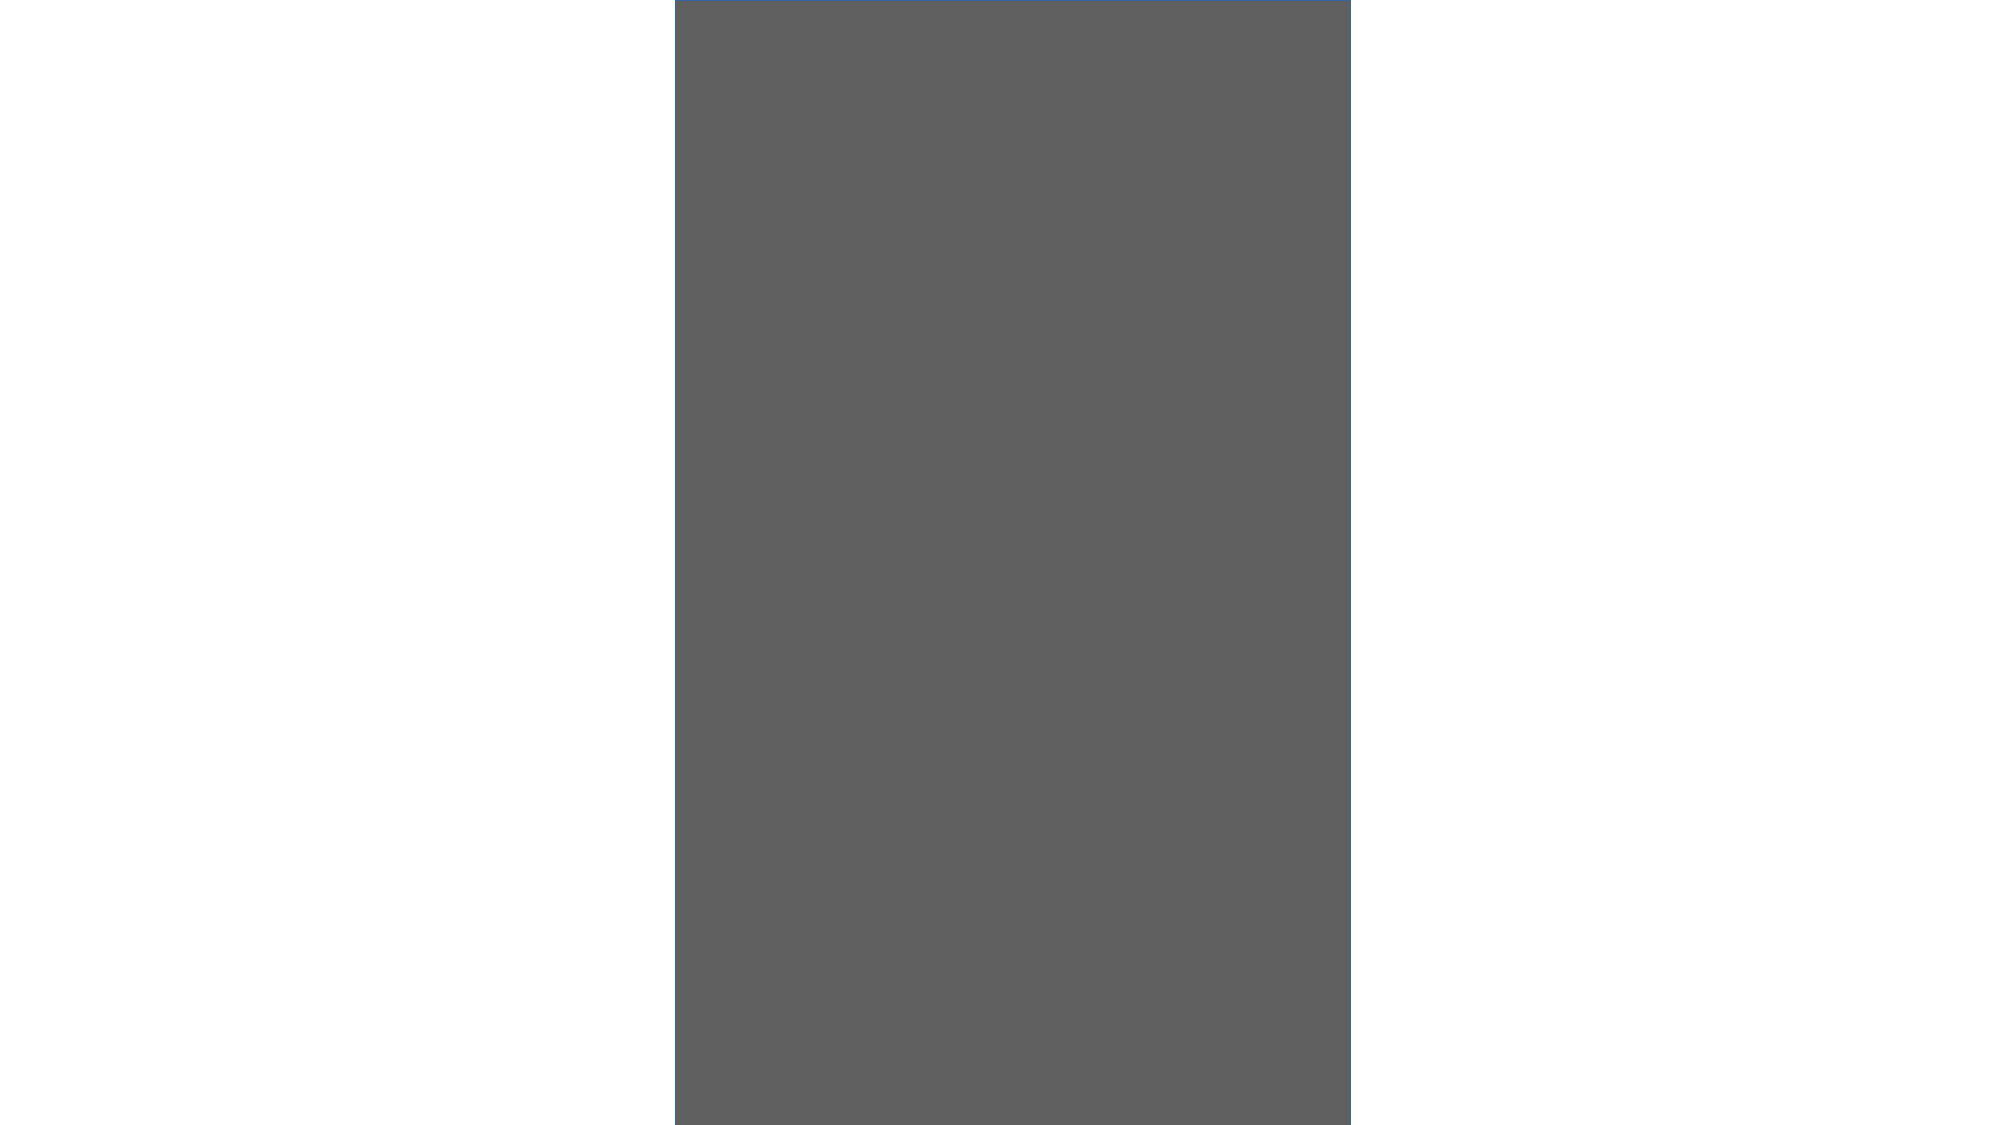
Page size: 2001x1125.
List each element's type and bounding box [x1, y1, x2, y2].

text_box [675, 0, 1351, 1125]
